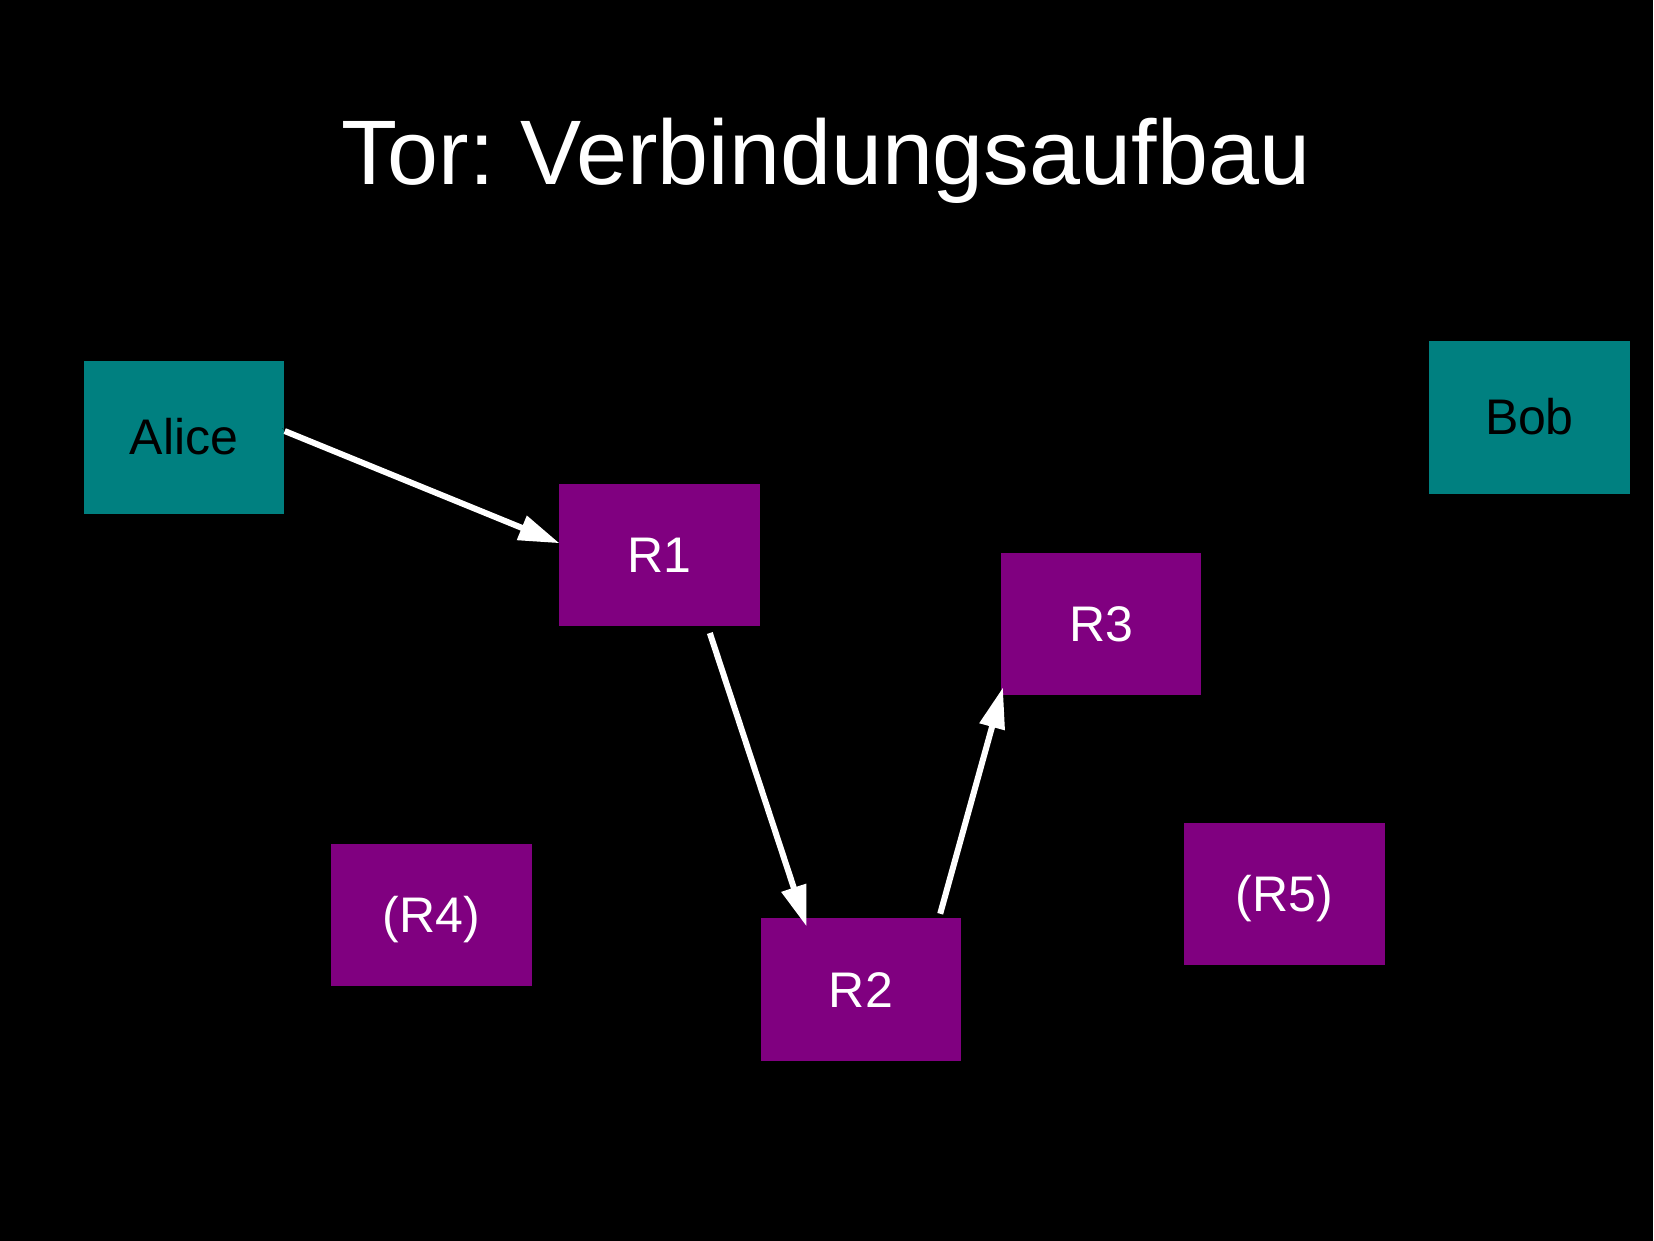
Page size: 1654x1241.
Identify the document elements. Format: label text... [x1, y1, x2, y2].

text_box R1 [558, 483, 761, 627]
text_box R3 [1000, 552, 1202, 696]
title Tor: Verbindungsaufbau [82, 49, 1571, 257]
text_box Bob [1428, 340, 1631, 495]
text_box R2 [760, 917, 962, 1062]
text_box (R5) [1183, 822, 1386, 966]
text_box (R4) [330, 843, 533, 987]
text_box Alice [83, 360, 285, 515]
